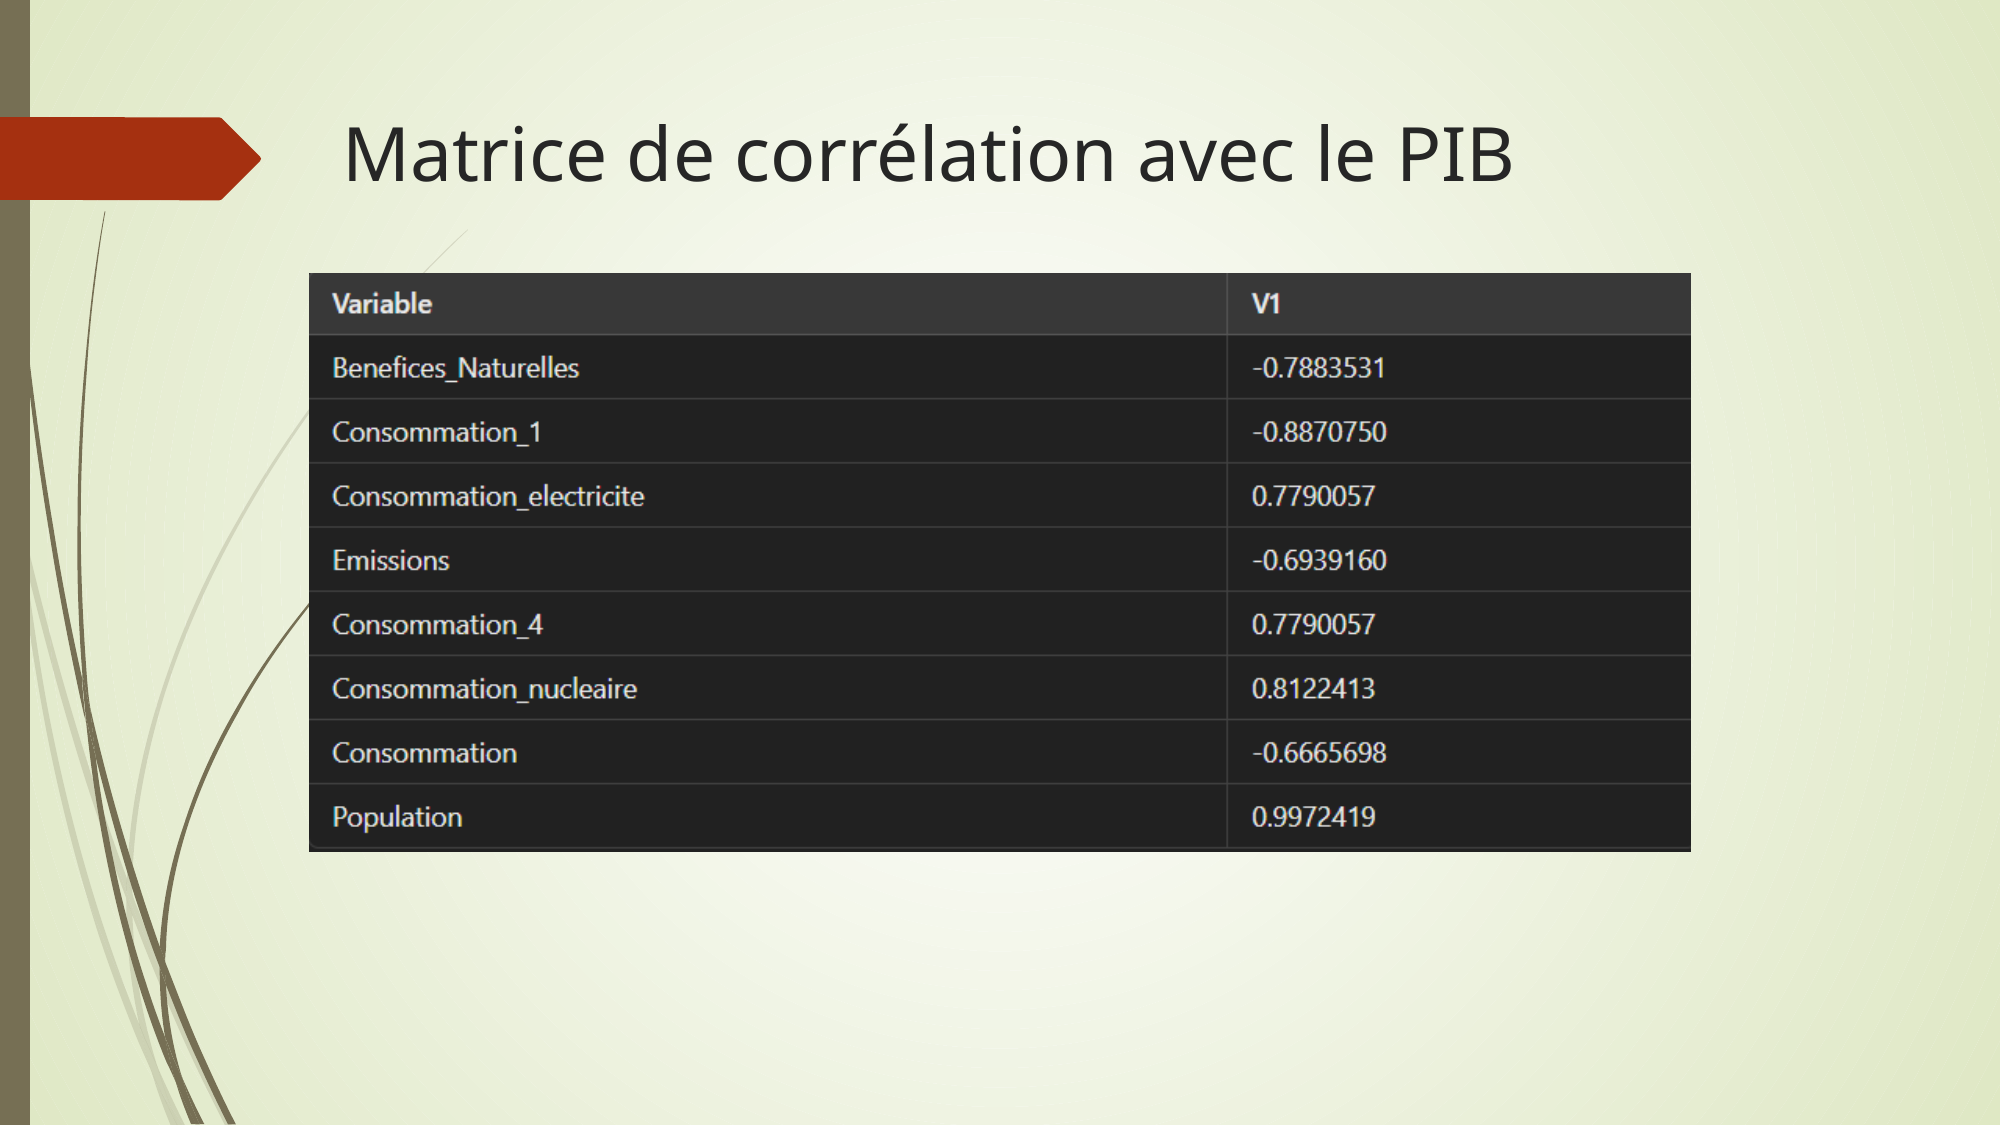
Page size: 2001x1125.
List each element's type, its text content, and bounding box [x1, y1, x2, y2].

picture [309, 273, 1691, 852]
title Matrice de corrélation avec le PIB [326, 99, 1789, 310]
